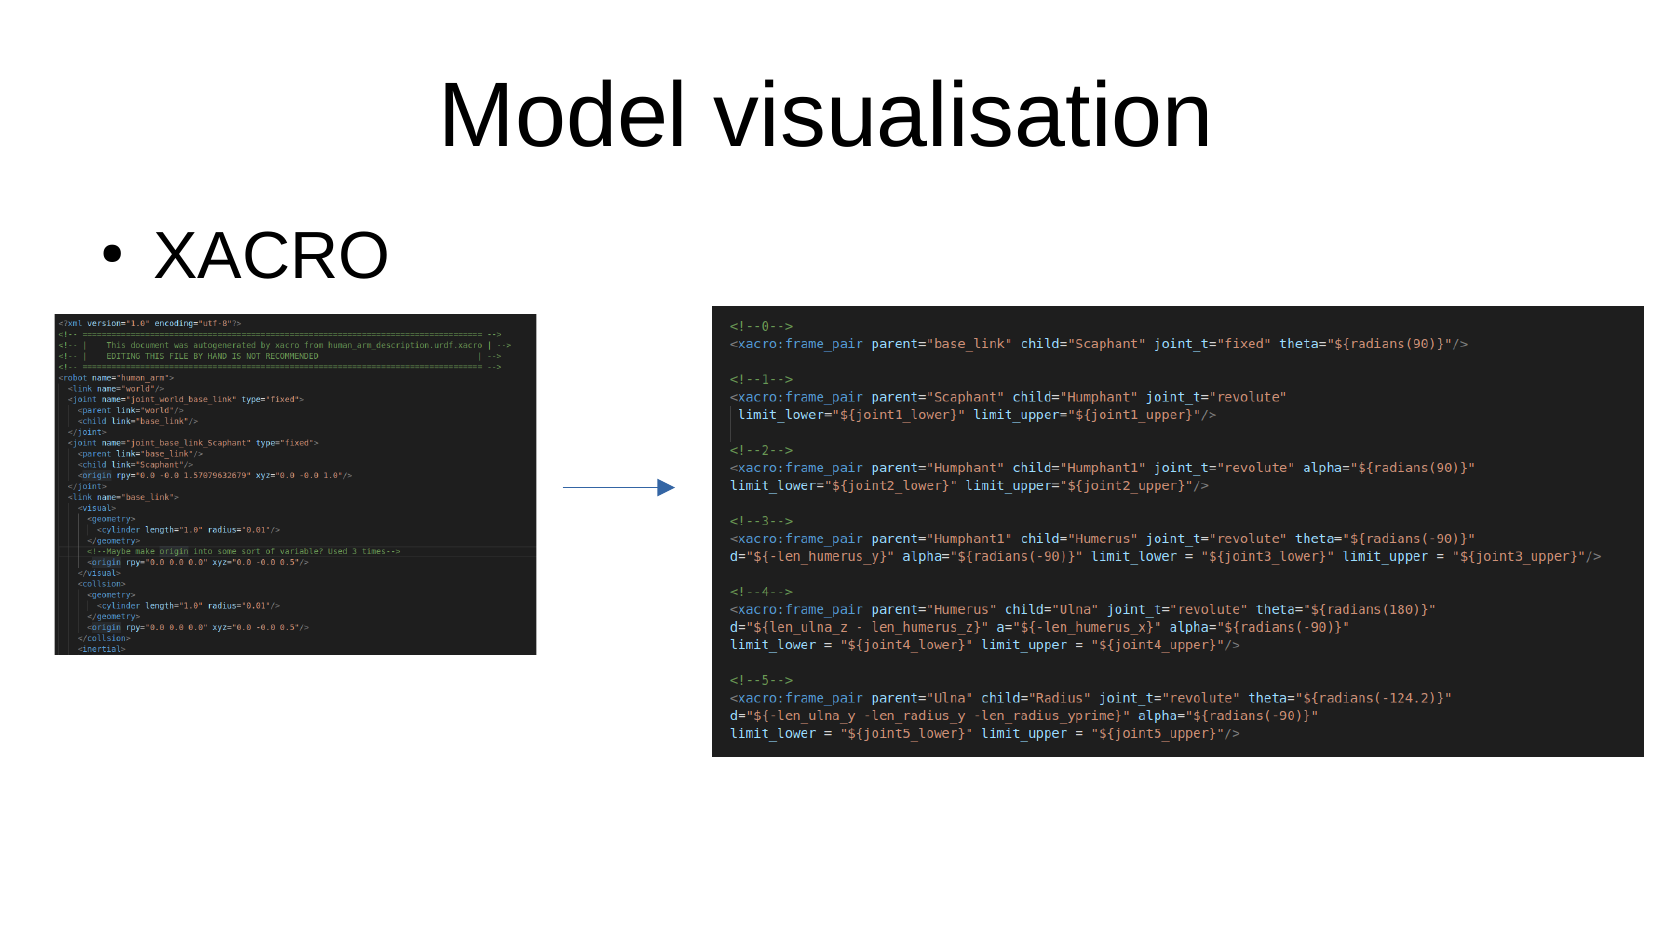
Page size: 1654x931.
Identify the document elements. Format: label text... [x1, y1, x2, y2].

picture [712, 306, 1644, 758]
list XACRO [82, 217, 1571, 758]
picture [54, 314, 537, 655]
title Model visualisation [82, 37, 1571, 193]
